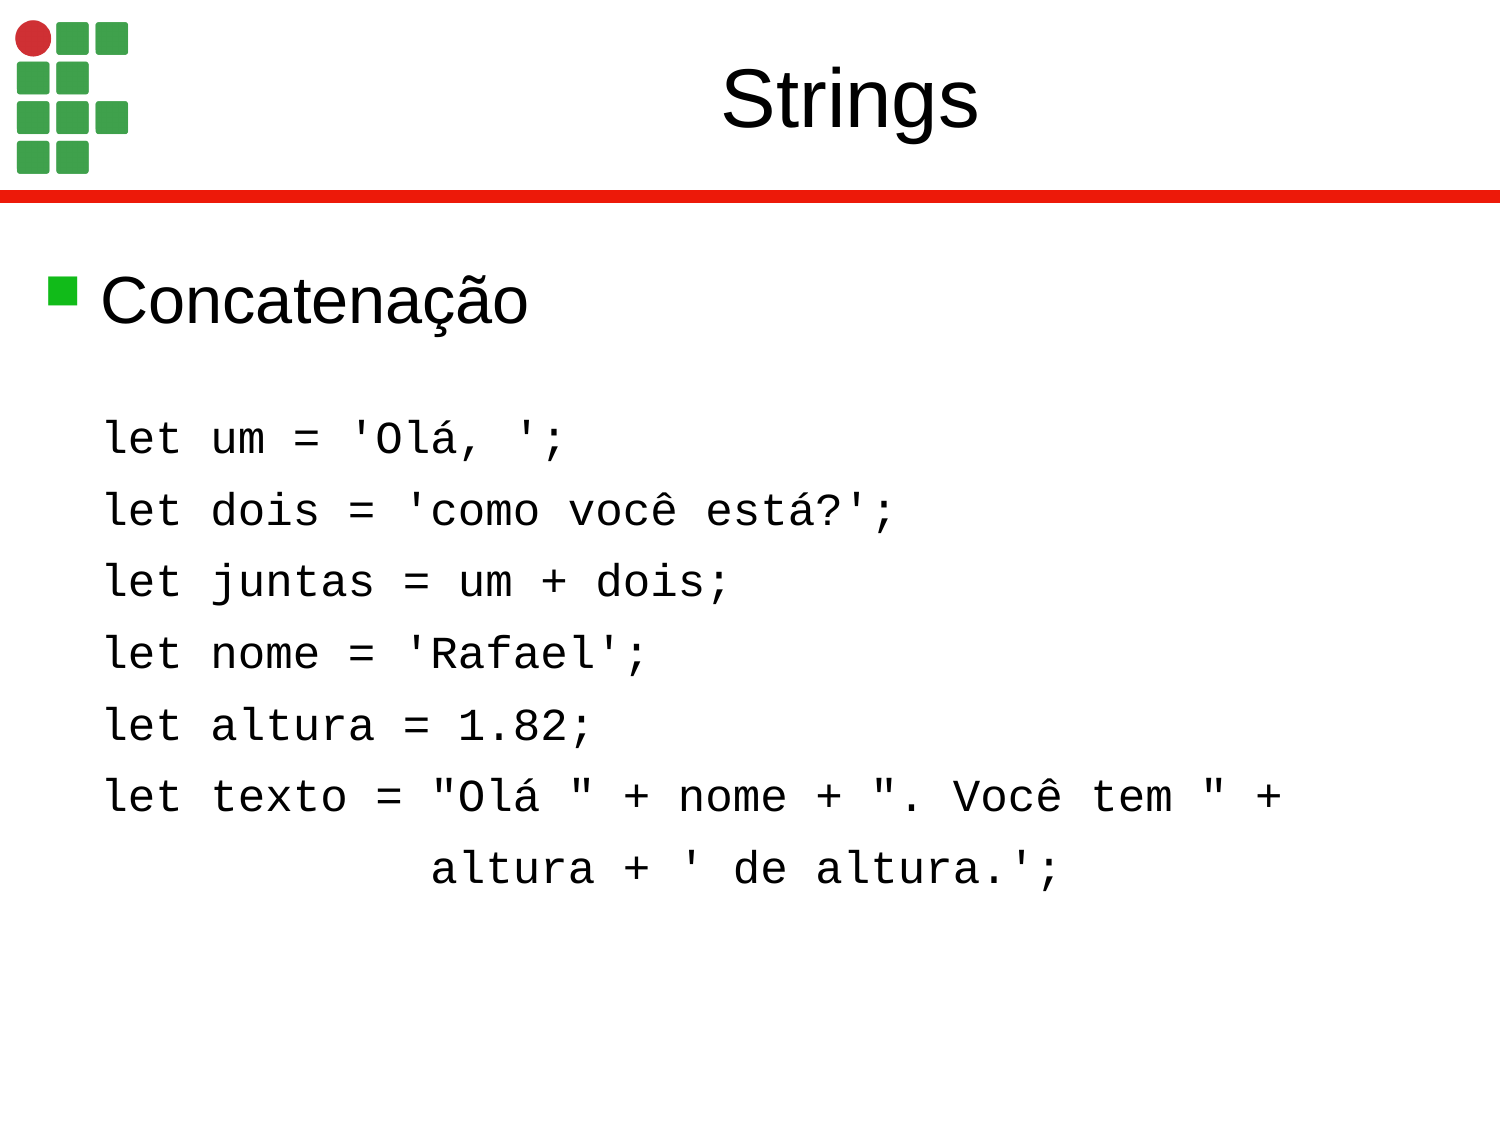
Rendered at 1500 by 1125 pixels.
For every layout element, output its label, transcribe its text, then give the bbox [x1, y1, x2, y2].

list Concatenação let um = 'Olá, '; let dois = 'como você está?'; let juntas = um + dois; let nome = 'Rafael'; let altura = 1.82; let texto = "Olá " + nome + ". Você tem " + altura + ' de altura.'; [29, 207, 1471, 1087]
title Strings [230, 0, 1471, 202]
picture [14, 16, 130, 178]
